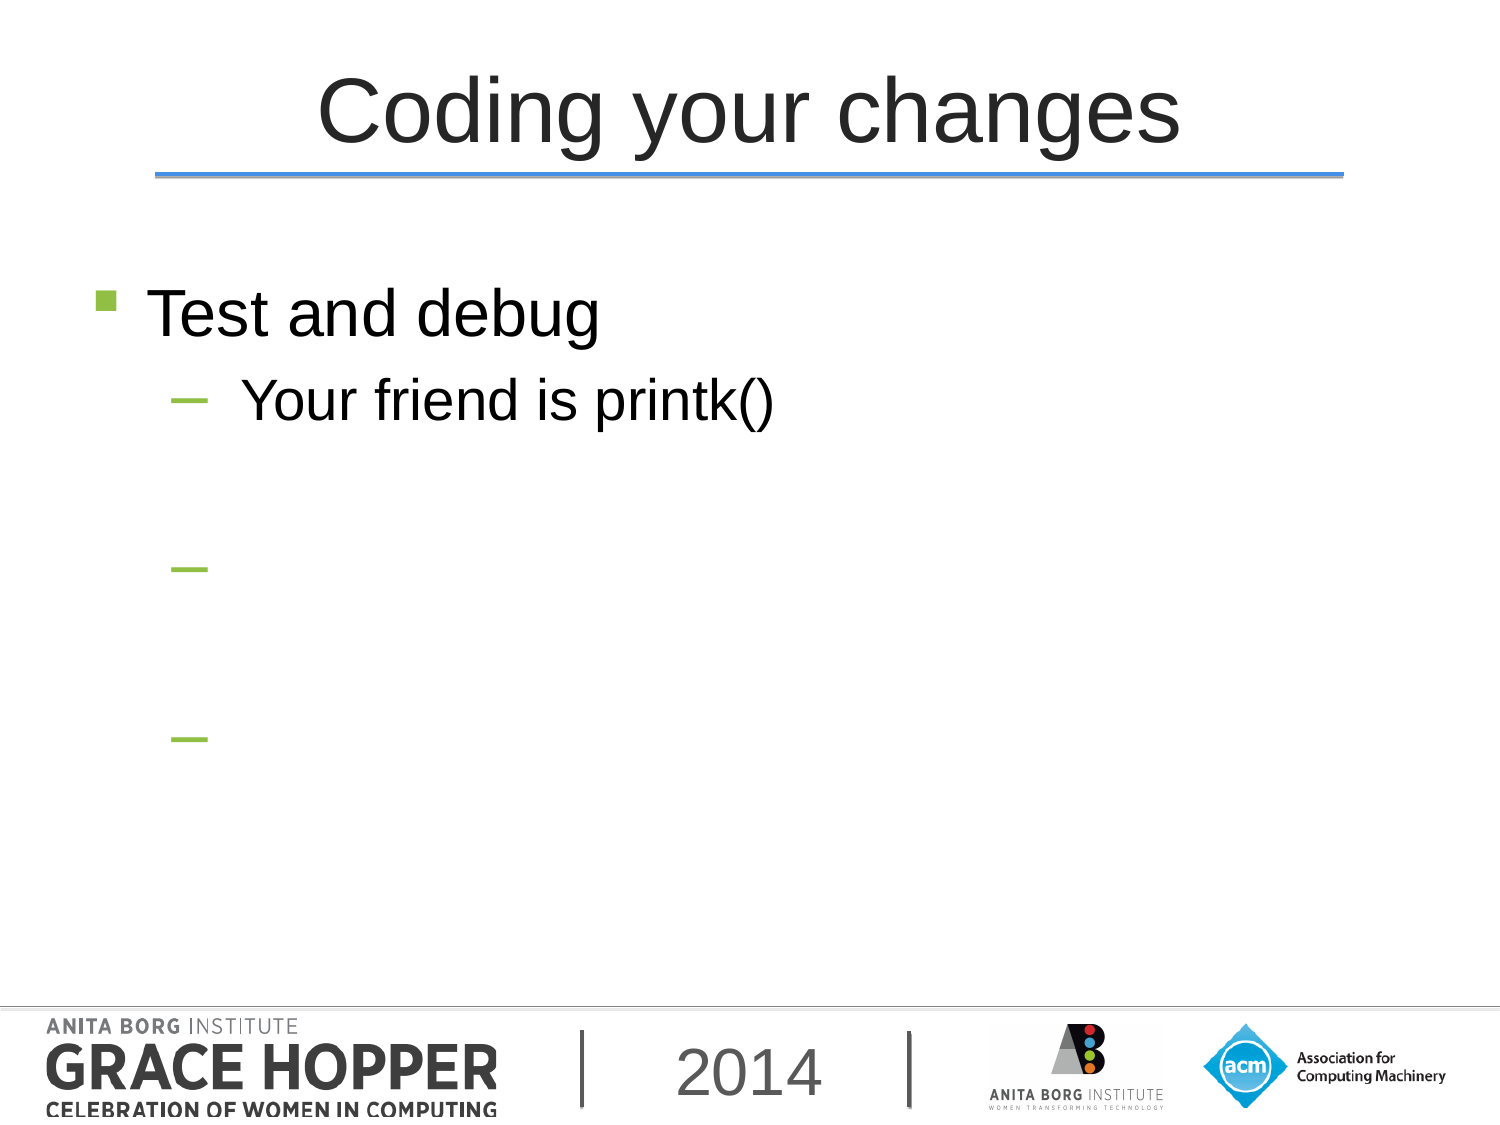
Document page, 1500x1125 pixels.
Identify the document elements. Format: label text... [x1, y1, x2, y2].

title Coding your changes [75, 19, 1425, 191]
list Test and debug Your friend is printk() Find messages in /var/log/kern.log Create testing scenarios [75, 262, 1425, 1005]
picture [989, 1024, 1163, 1110]
